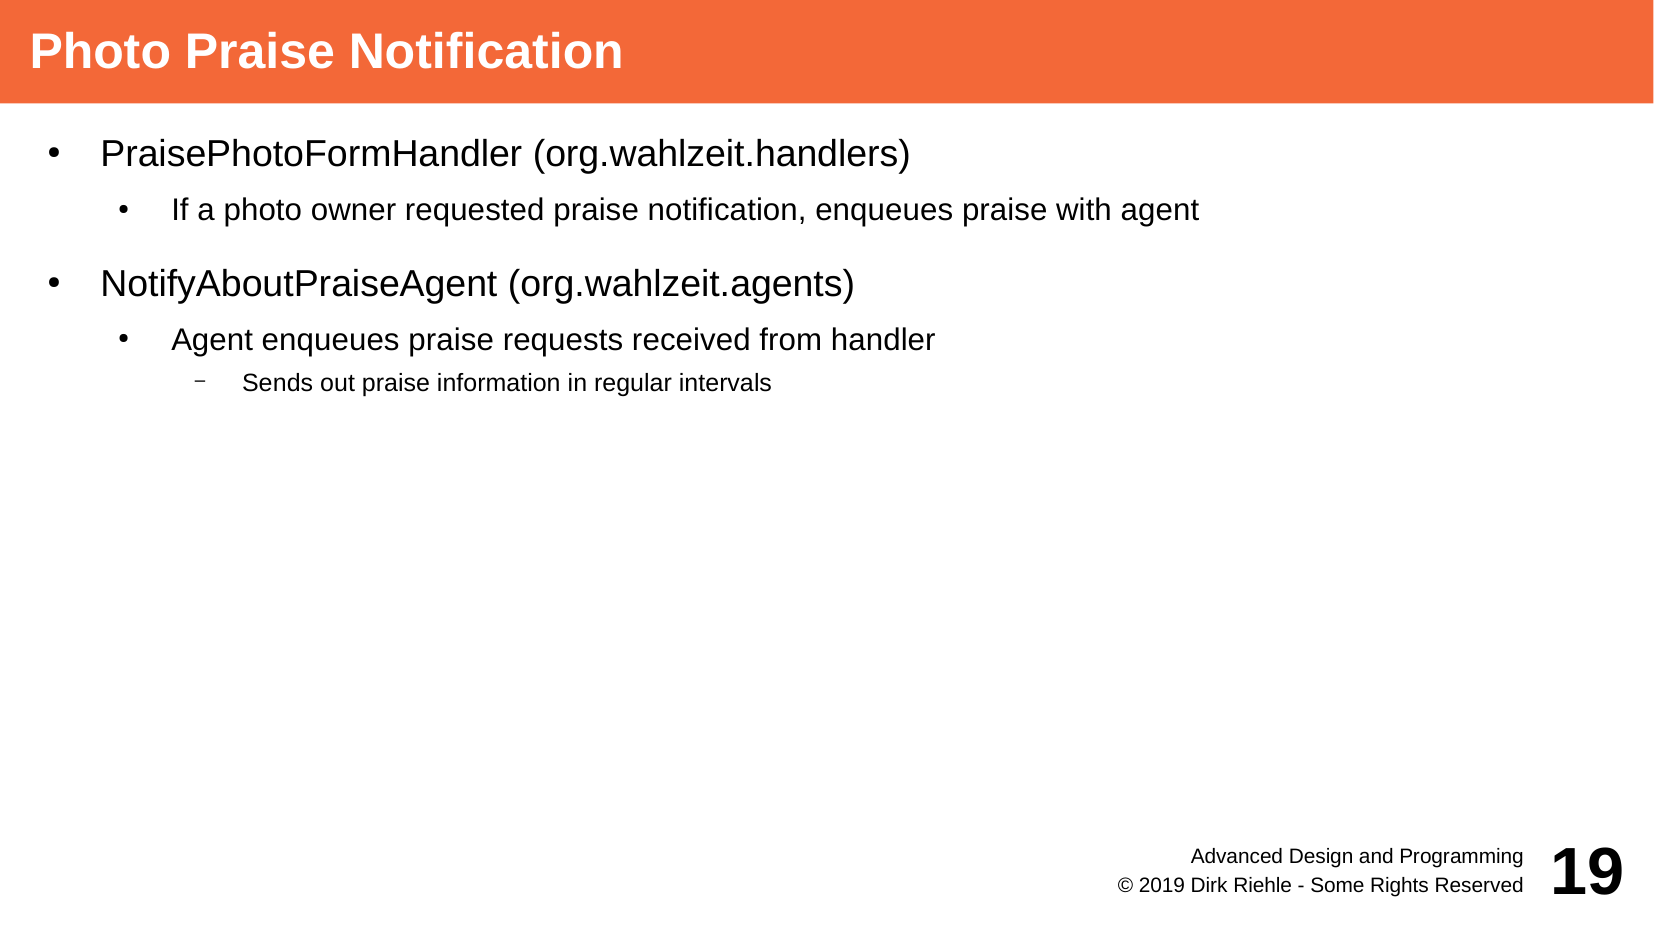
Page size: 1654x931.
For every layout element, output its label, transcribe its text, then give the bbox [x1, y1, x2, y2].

title Photo Praise Notification [0, 0, 1654, 104]
list PraisePhotoFormHandler (org.wahlzeit.handlers) If a photo owner requested praise notification, enqueues praise with agent NotifyAboutPraiseAgent (org.wahlzeit.agents) Agent enqueues praise requests received from handler Sends out praise information in regular intervals [29, 132, 1625, 813]
